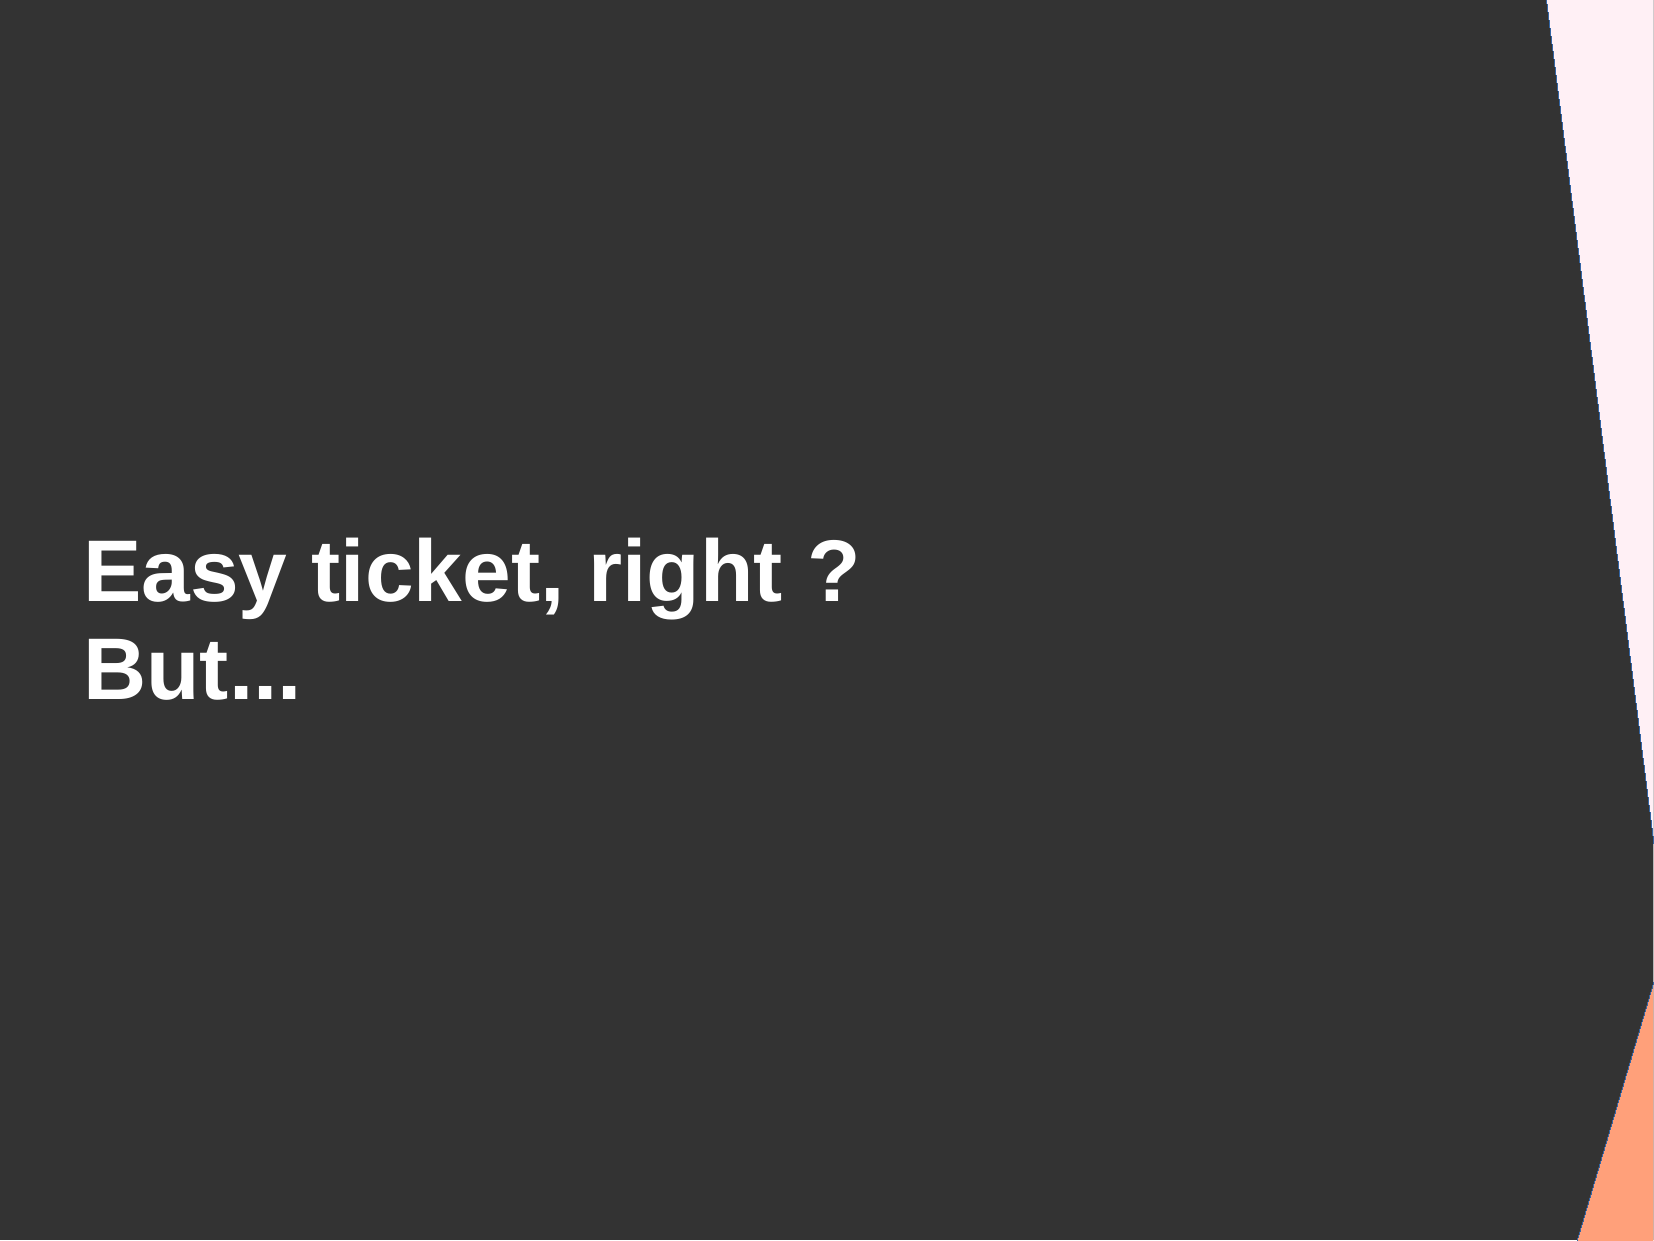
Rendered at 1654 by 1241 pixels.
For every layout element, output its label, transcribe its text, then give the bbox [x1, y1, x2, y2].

text_box [1577, 981, 1654, 1241]
text_box [1546, 0, 1654, 844]
title Easy ticket, right ? But... [83, 522, 1571, 718]
